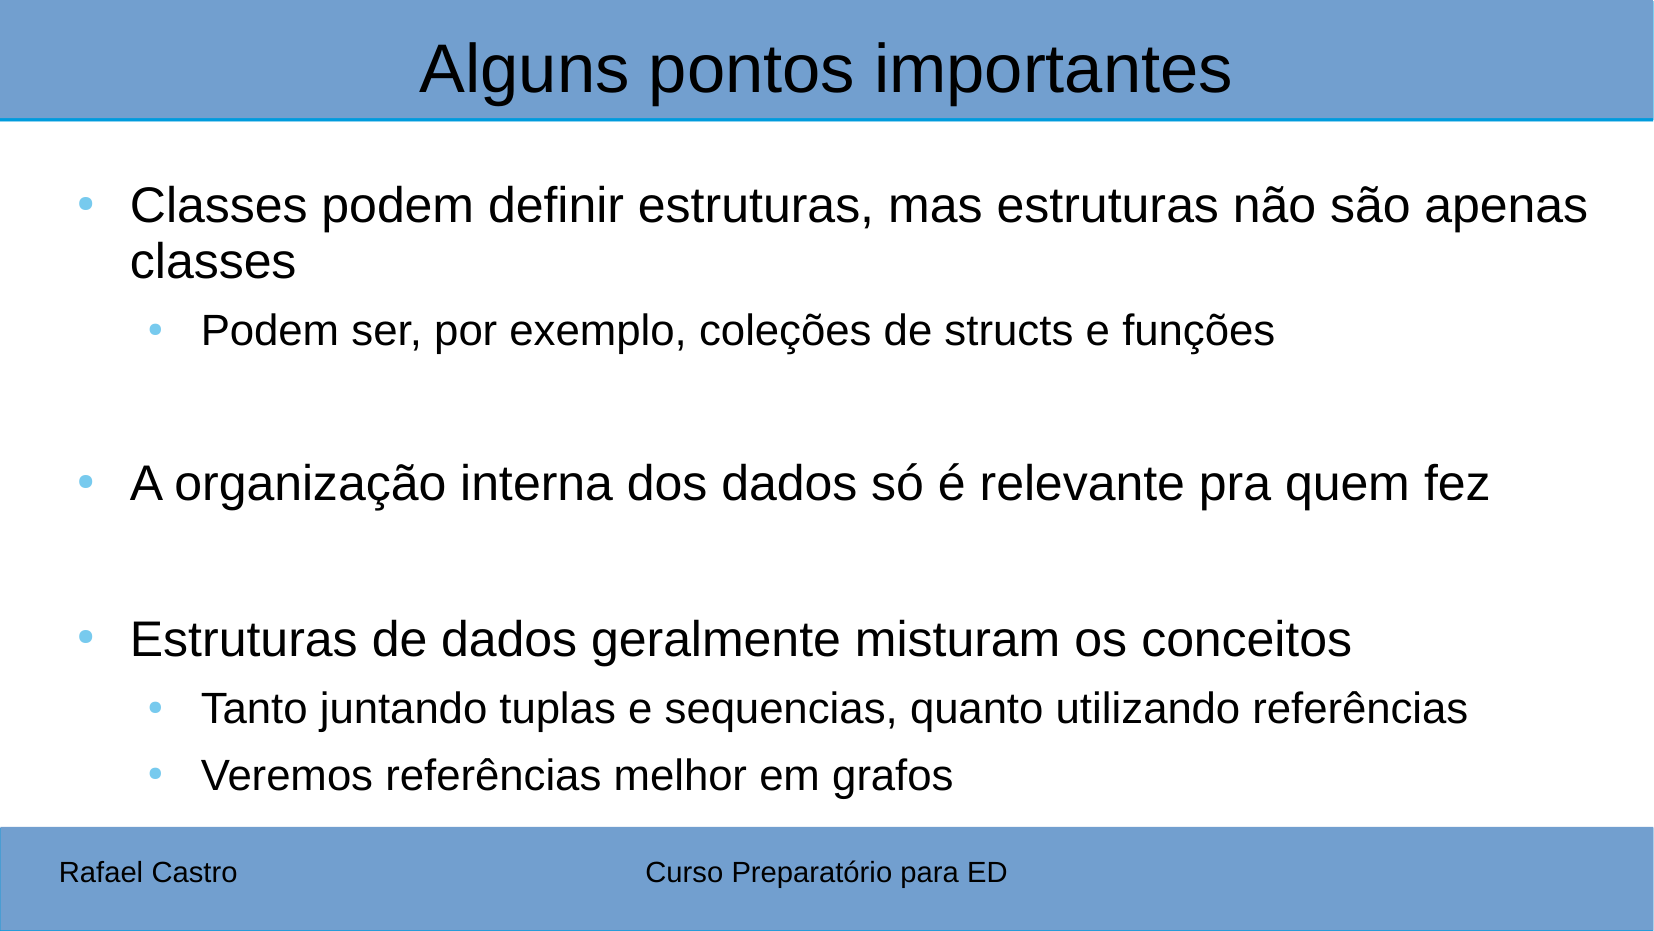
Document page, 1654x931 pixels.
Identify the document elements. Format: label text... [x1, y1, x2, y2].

list Classes podem definir estruturas, mas estruturas não são apenas classes Podem ser, por exemplo, coleções de structs e funções A organização interna dos dados só é relevante pra quem fez Estruturas de dados geralmente misturam os conceitos Tanto juntando tuplas e sequencias, quanto utilizando referências Veremos referências melhor em grafos [59, 177, 1595, 768]
title Alguns pontos importantes [59, 29, 1595, 108]
